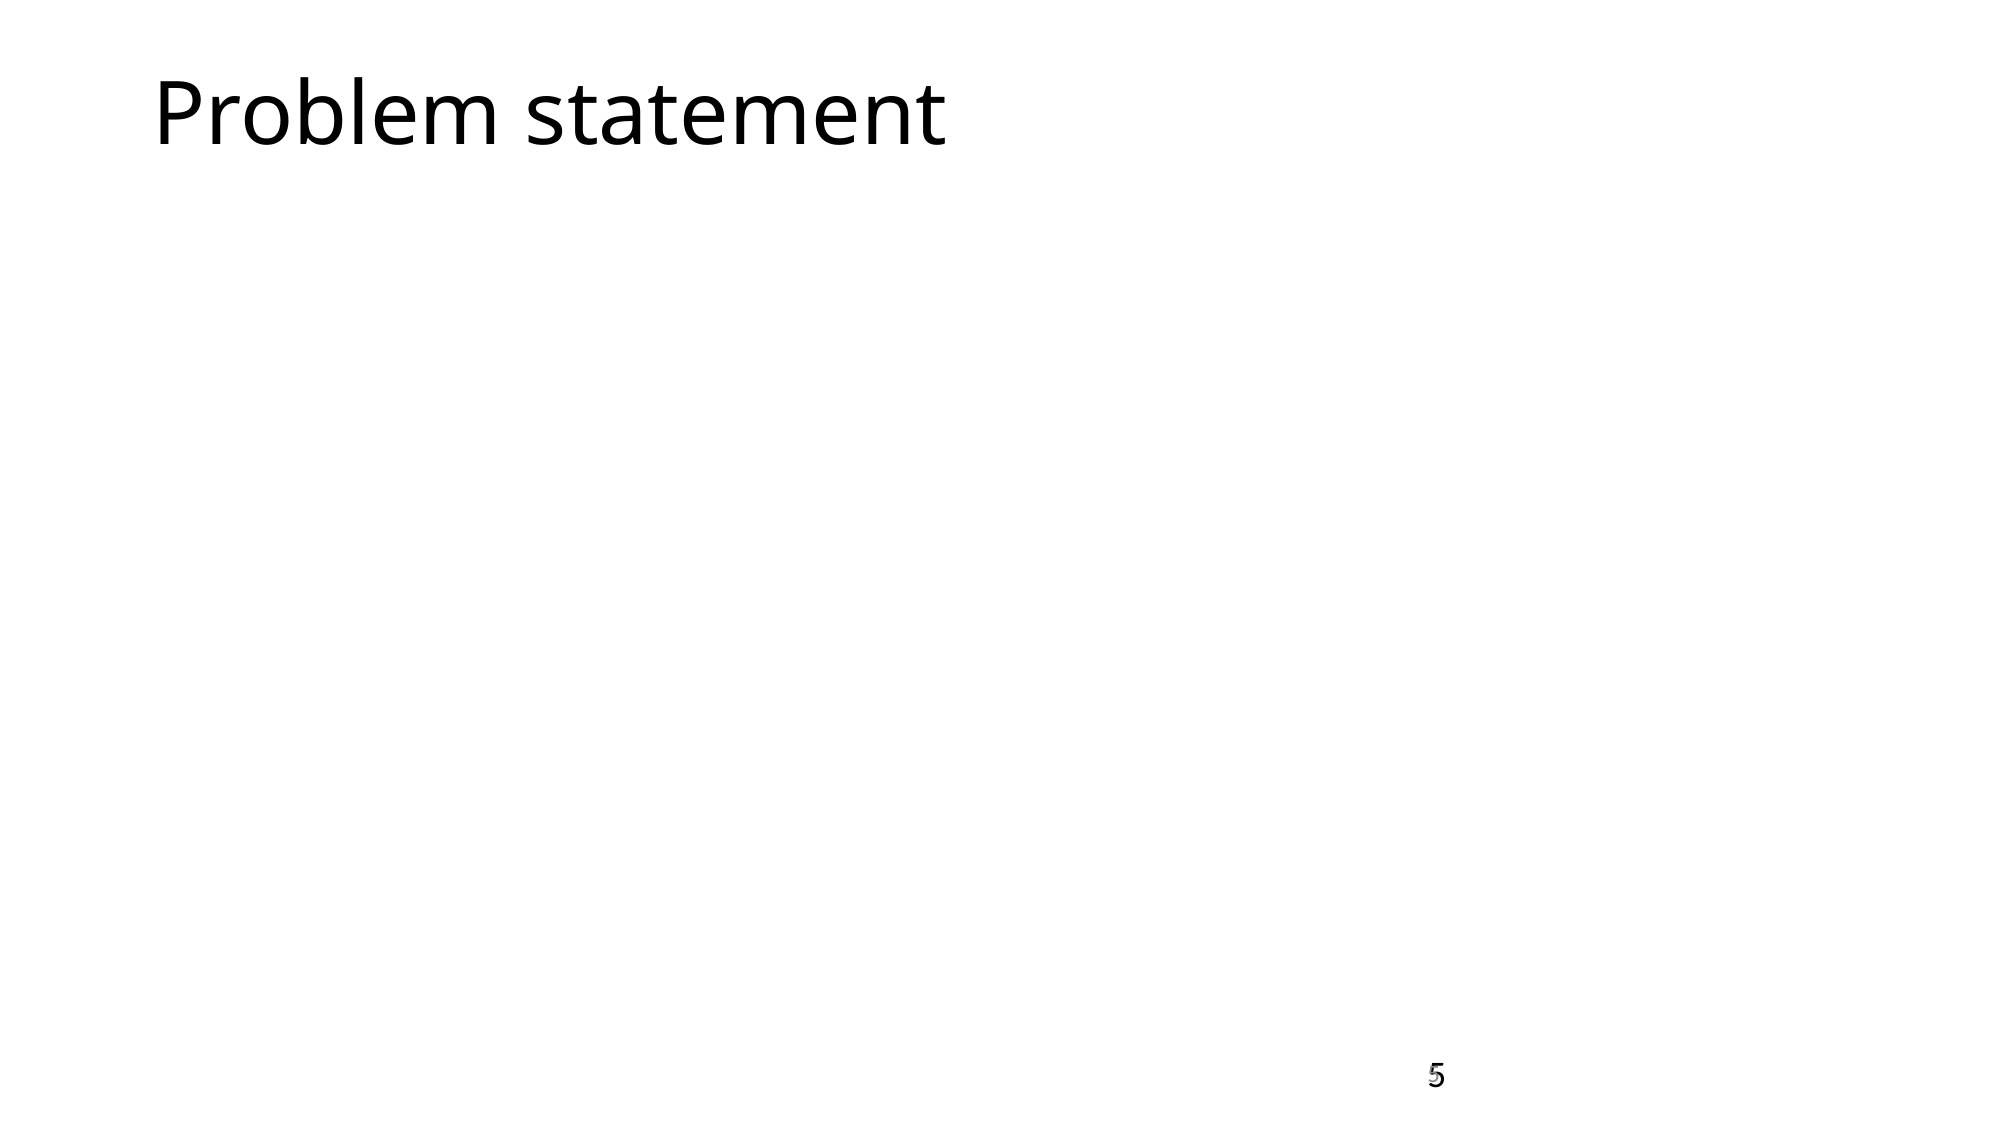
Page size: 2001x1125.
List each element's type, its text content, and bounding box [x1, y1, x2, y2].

text_box 5 [1412, 1042, 1863, 1103]
title Problem statement [137, 59, 1863, 278]
